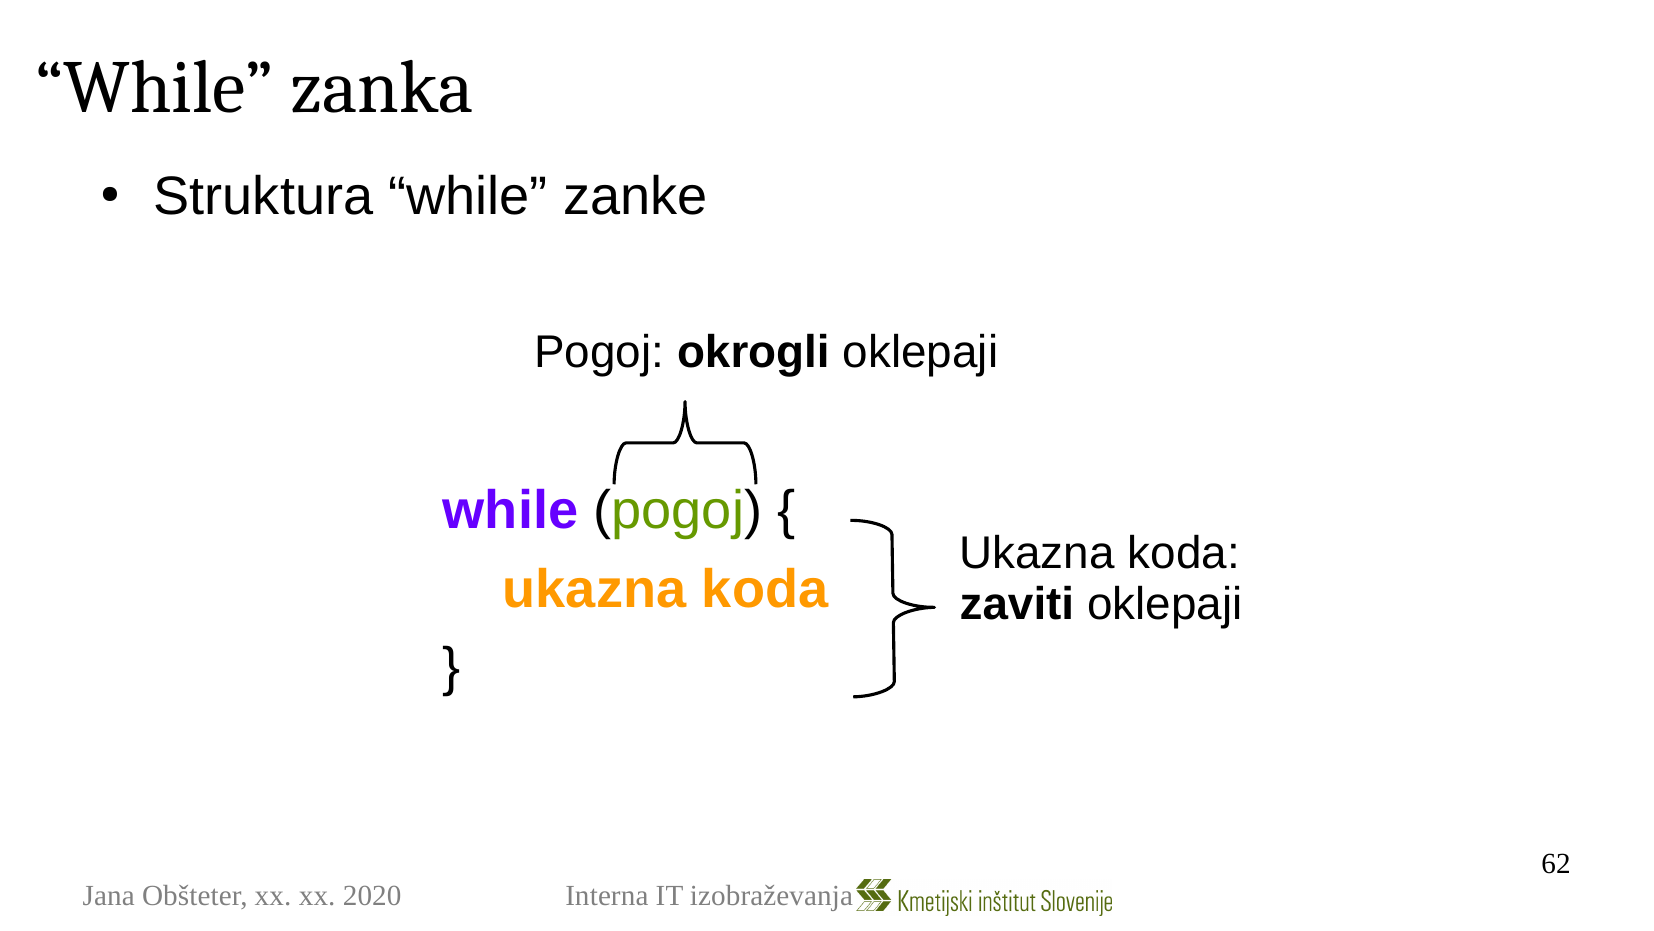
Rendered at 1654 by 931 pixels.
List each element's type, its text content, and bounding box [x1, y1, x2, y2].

text_box Ukazna koda: zaviti oklepaji [944, 519, 1288, 688]
picture [856, 879, 1112, 916]
text_box Pogoj: okrogli oklepaji [519, 318, 1288, 437]
title “While” zanka [35, 21, 1524, 154]
list Struktura “while” zanke while (pogoj) { ukazna koda } [82, 165, 1642, 827]
